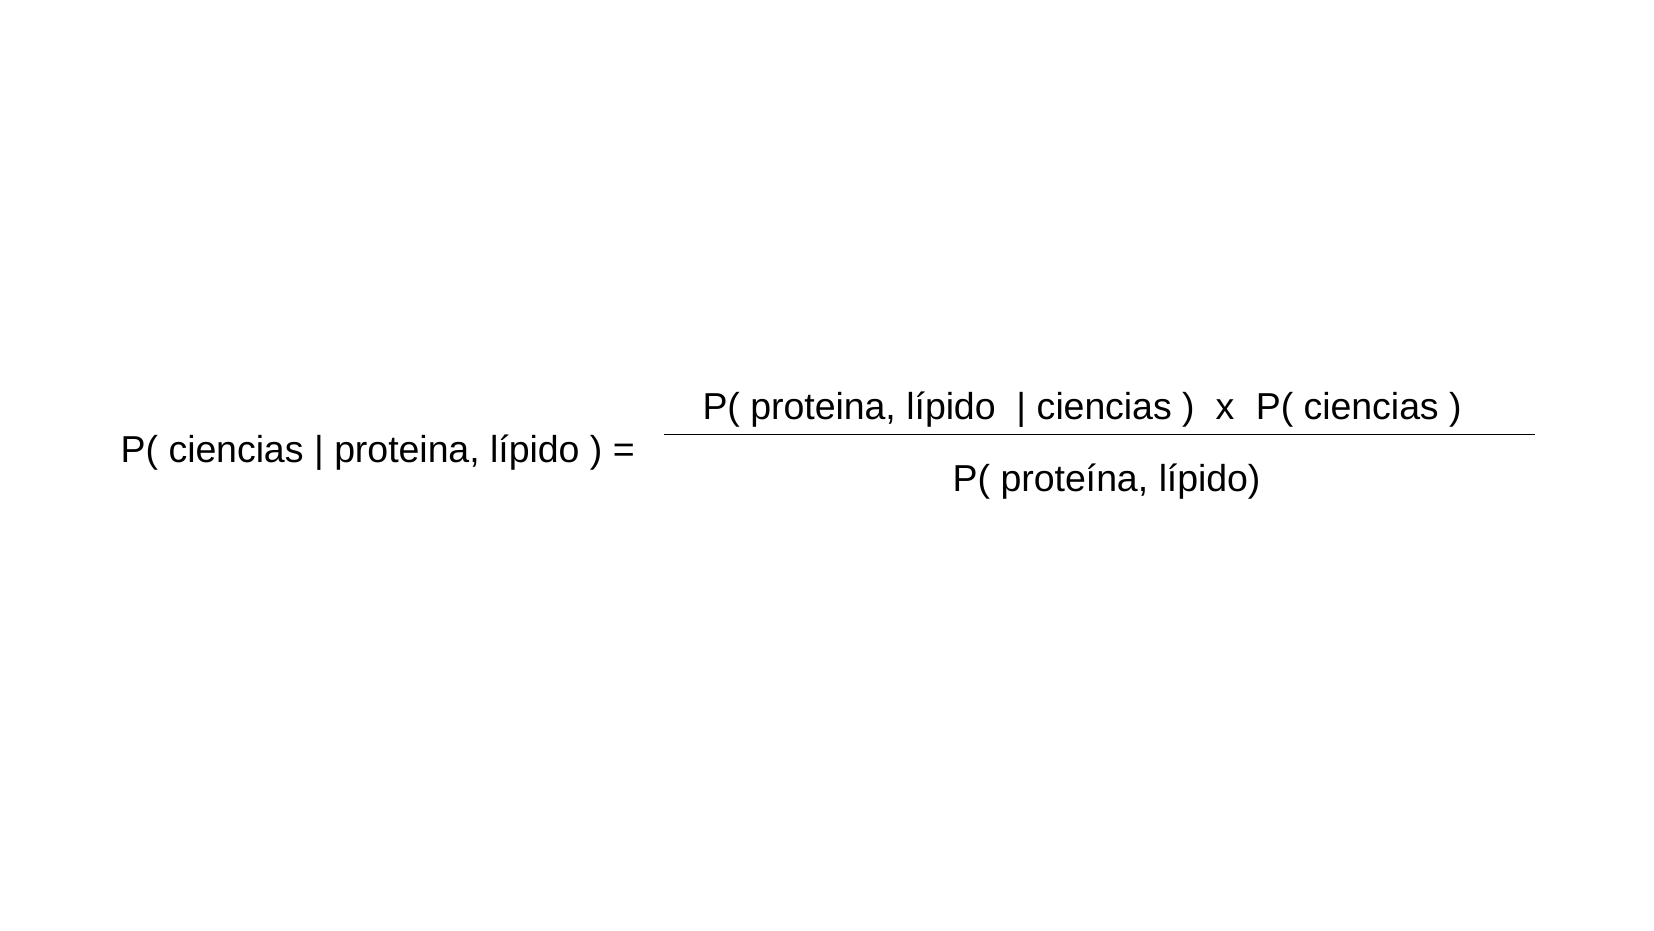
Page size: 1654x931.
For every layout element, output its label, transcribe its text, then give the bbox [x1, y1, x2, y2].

text_box P( proteína, lípido) [649, 449, 1565, 535]
text_box P( proteina, lípido | ciencias ) x P( ciencias ) [687, 377, 1603, 434]
text_box P( ciencias | proteina, lípido ) = [105, 421, 736, 472]
